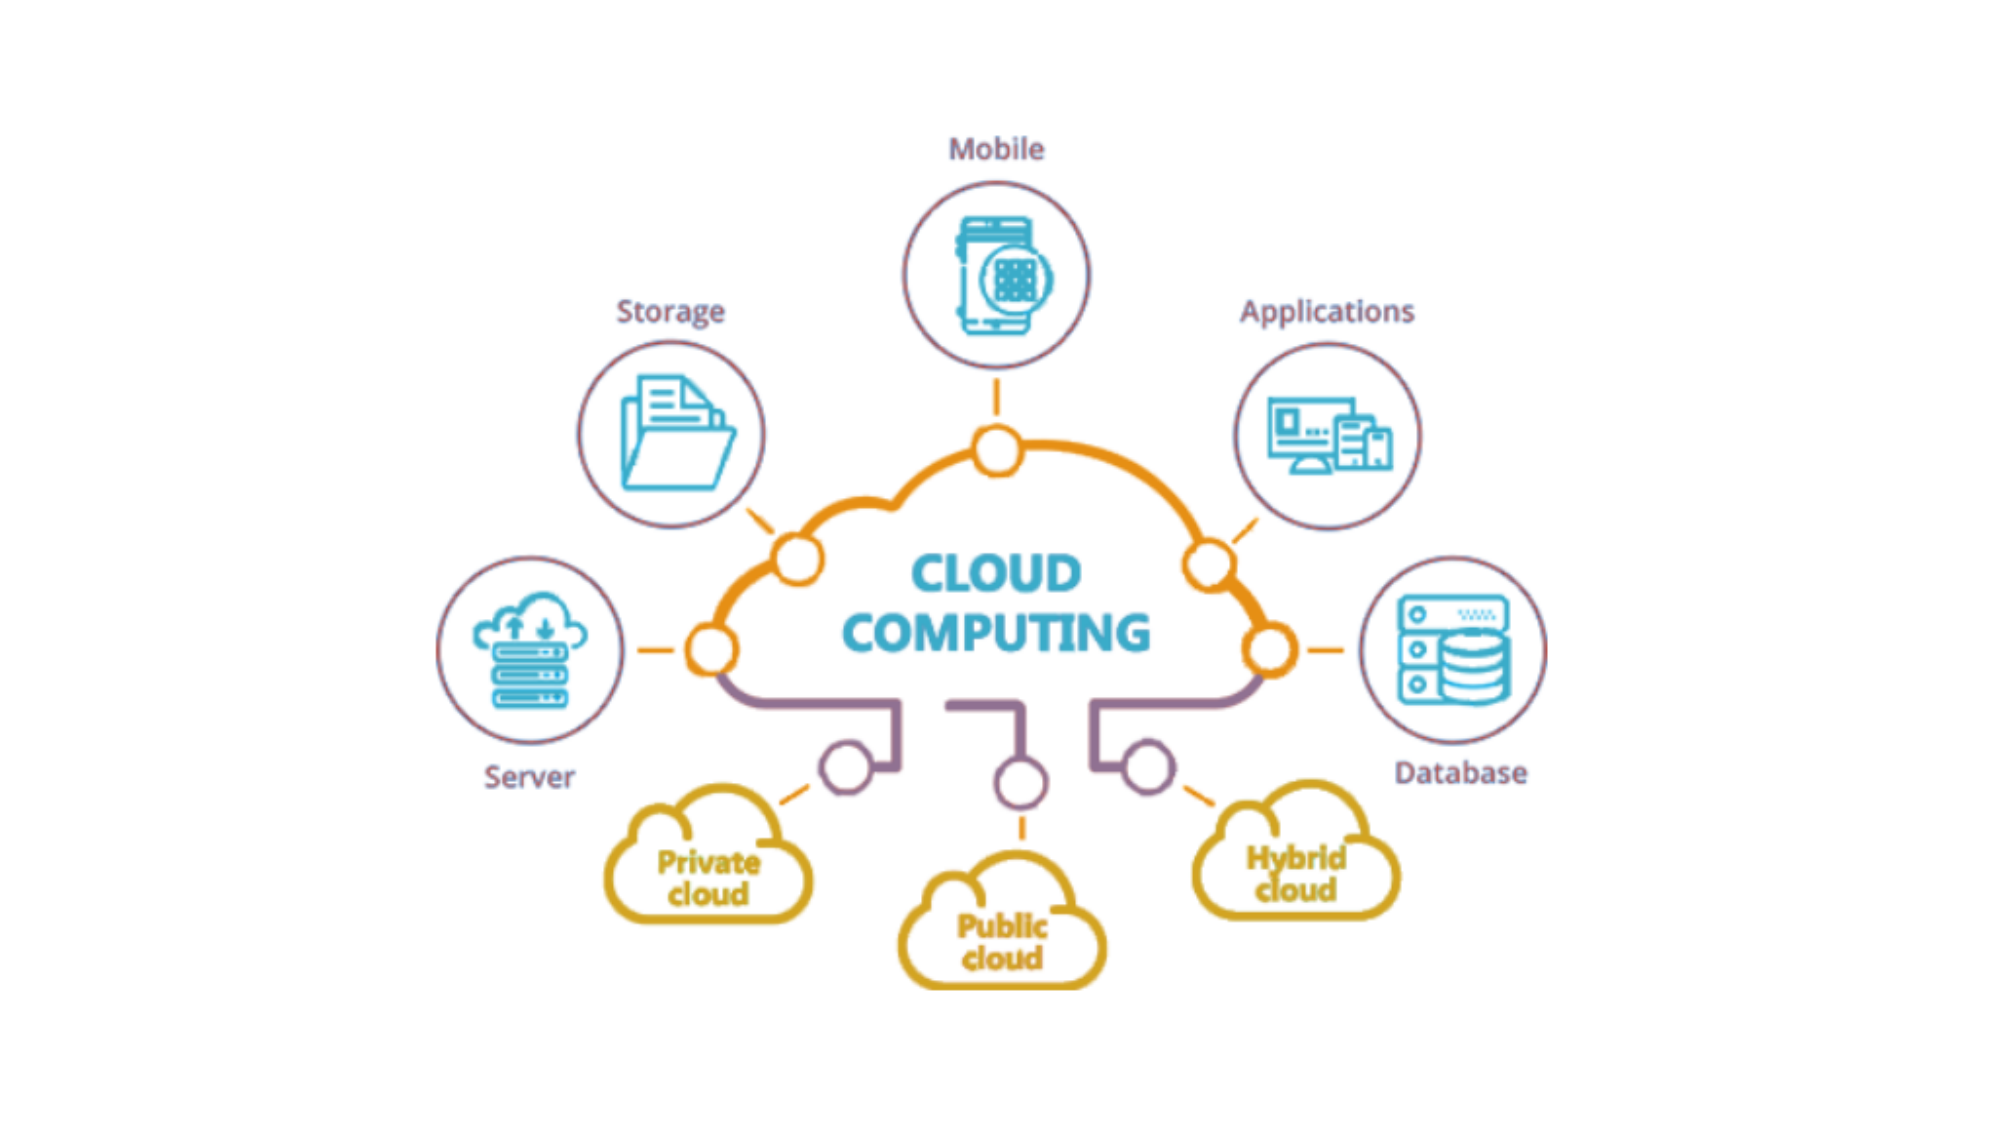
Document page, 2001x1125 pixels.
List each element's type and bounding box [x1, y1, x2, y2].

picture [376, 105, 1624, 1020]
